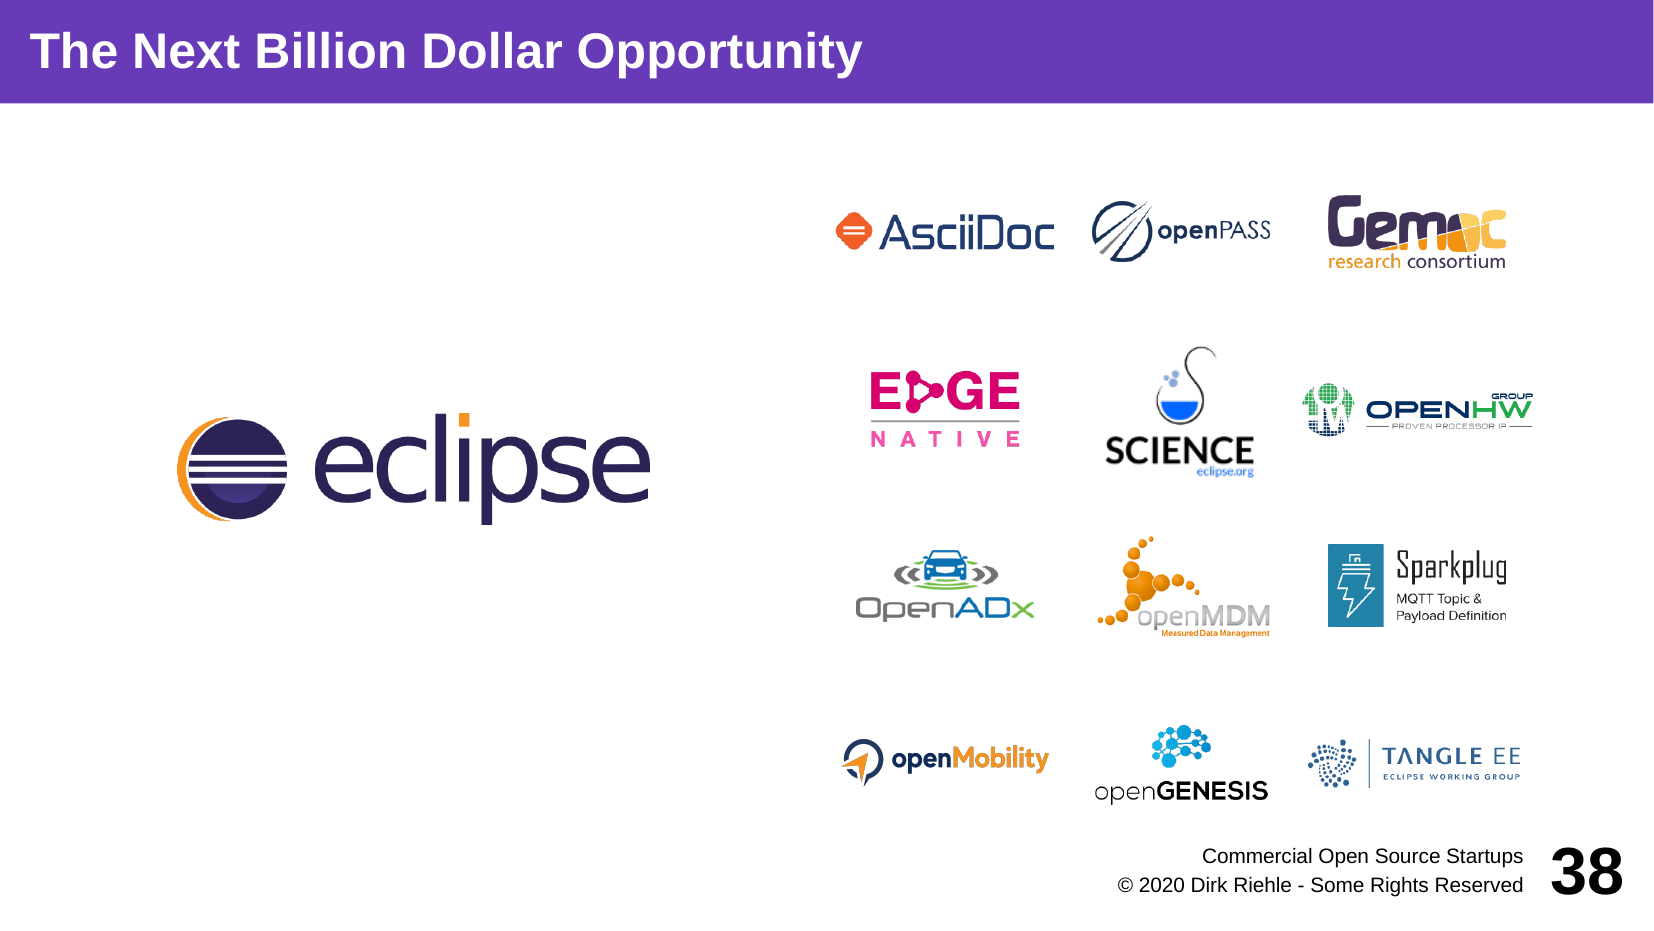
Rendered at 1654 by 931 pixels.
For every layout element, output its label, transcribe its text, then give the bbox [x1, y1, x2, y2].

picture [856, 360, 1034, 457]
picture [1299, 736, 1536, 790]
picture [1092, 201, 1270, 262]
picture [1328, 195, 1506, 268]
picture [1092, 717, 1270, 809]
picture [841, 739, 1049, 787]
picture [826, 202, 1063, 261]
picture [177, 413, 650, 525]
picture [1328, 544, 1506, 627]
picture [1092, 531, 1270, 640]
picture [856, 550, 1034, 622]
picture [1092, 328, 1270, 489]
title The Next Billion Dollar Opportunity [0, 0, 1654, 104]
picture [1299, 379, 1536, 438]
